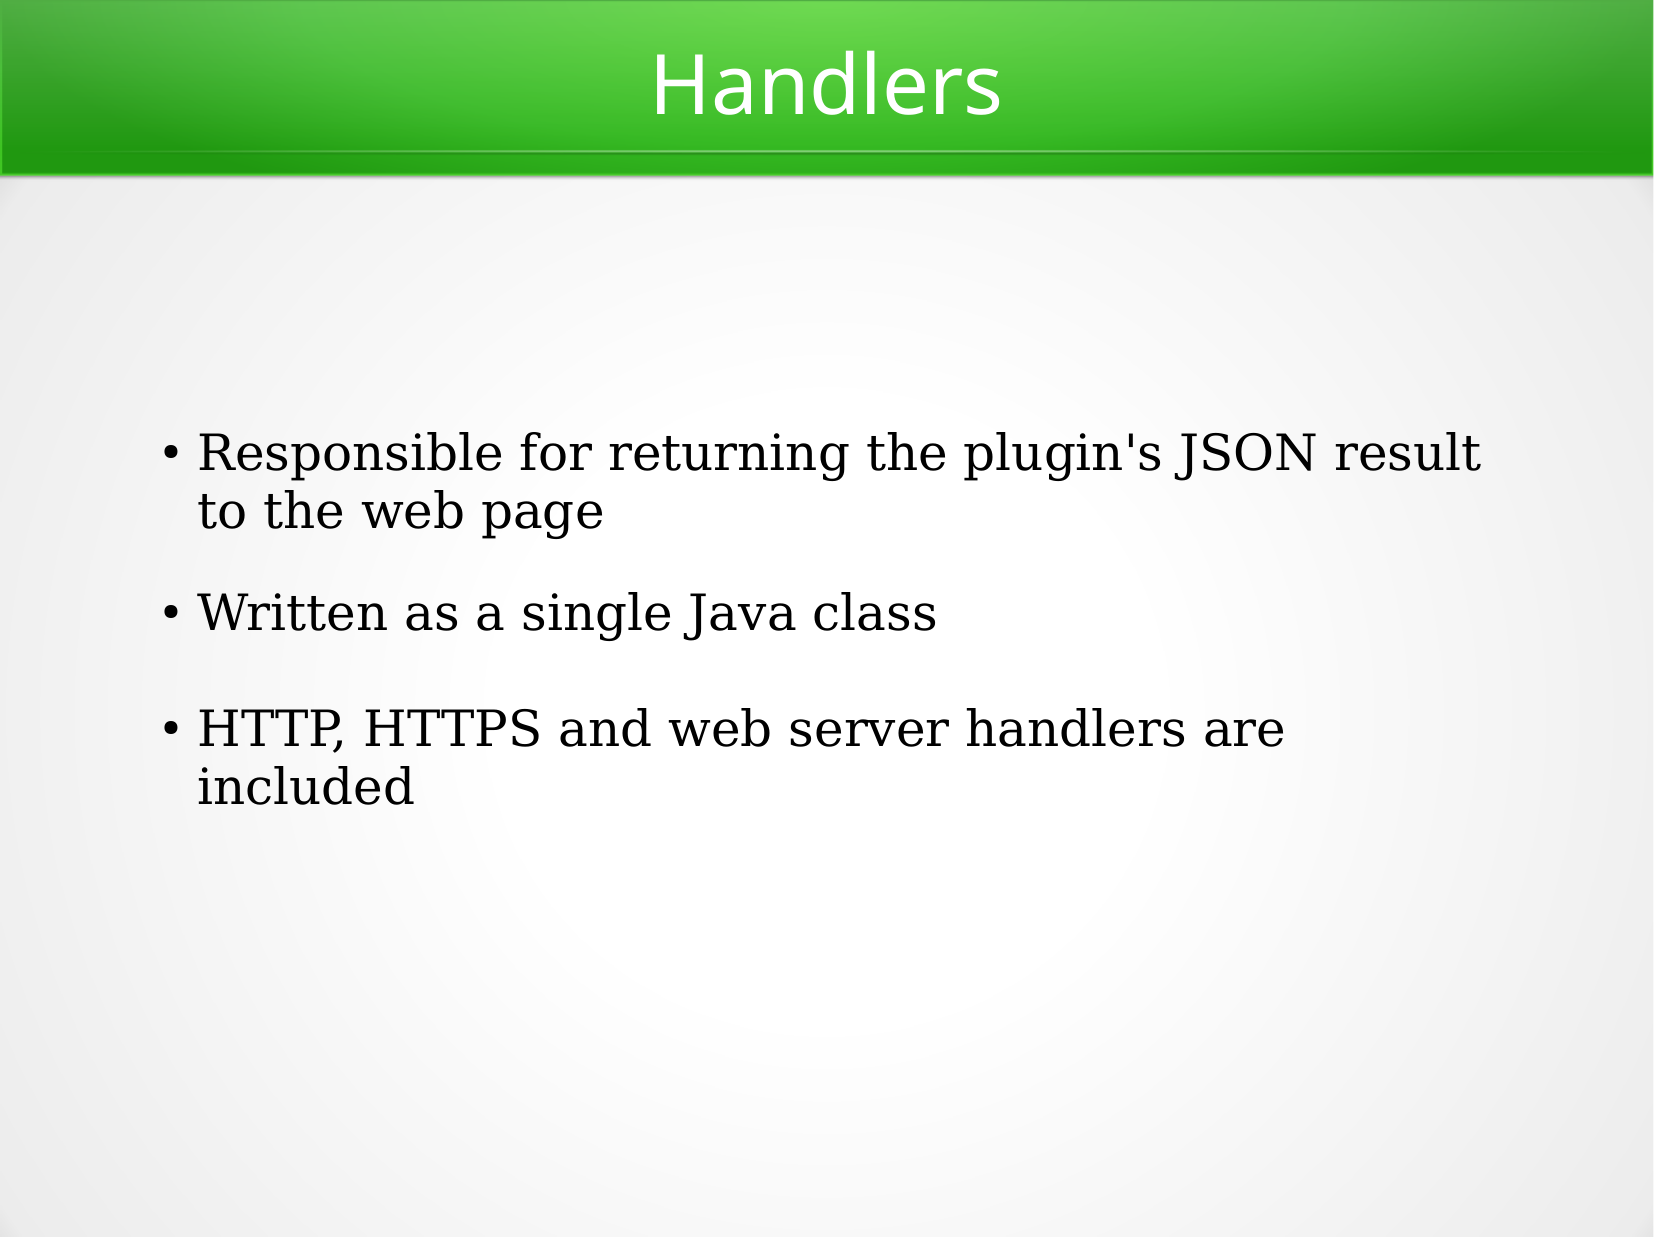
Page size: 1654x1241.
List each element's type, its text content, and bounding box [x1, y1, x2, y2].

picture [0, 0, 1654, 1237]
text_box Responsible for returning the plugin's JSON result to the web page Written as a single Java class HTTP, HTTPS and web server handlers are included [147, 416, 1536, 1016]
title Handlers [82, 0, 1571, 191]
